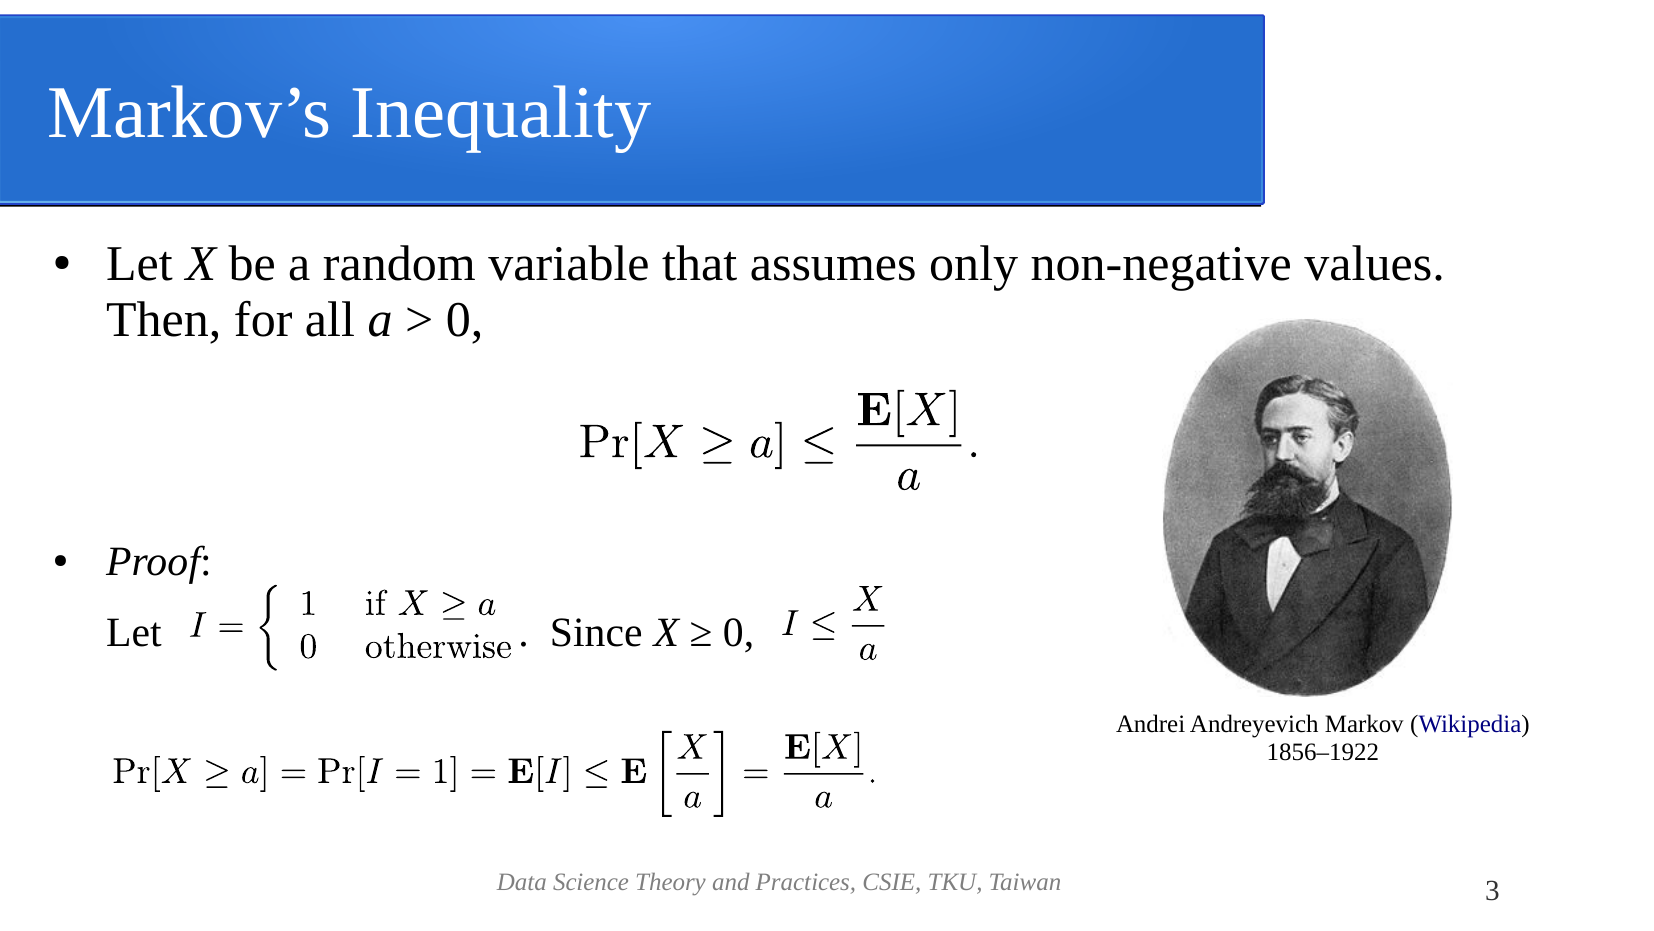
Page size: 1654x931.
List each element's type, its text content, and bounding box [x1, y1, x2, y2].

picture [578, 389, 977, 491]
picture [779, 584, 886, 662]
text_box Andrei Andreyevich Markov (Wikipedia) 1856–1922 [1098, 702, 1548, 801]
picture [187, 583, 513, 672]
picture [111, 729, 876, 819]
picture [1162, 318, 1453, 697]
list Let X be a random variable that assumes only non-negative values. Then, for all a > 0, Proof: Let . Since X ≥ 0, [35, 236, 1524, 776]
title Markov’s Inequality [47, 35, 1199, 189]
